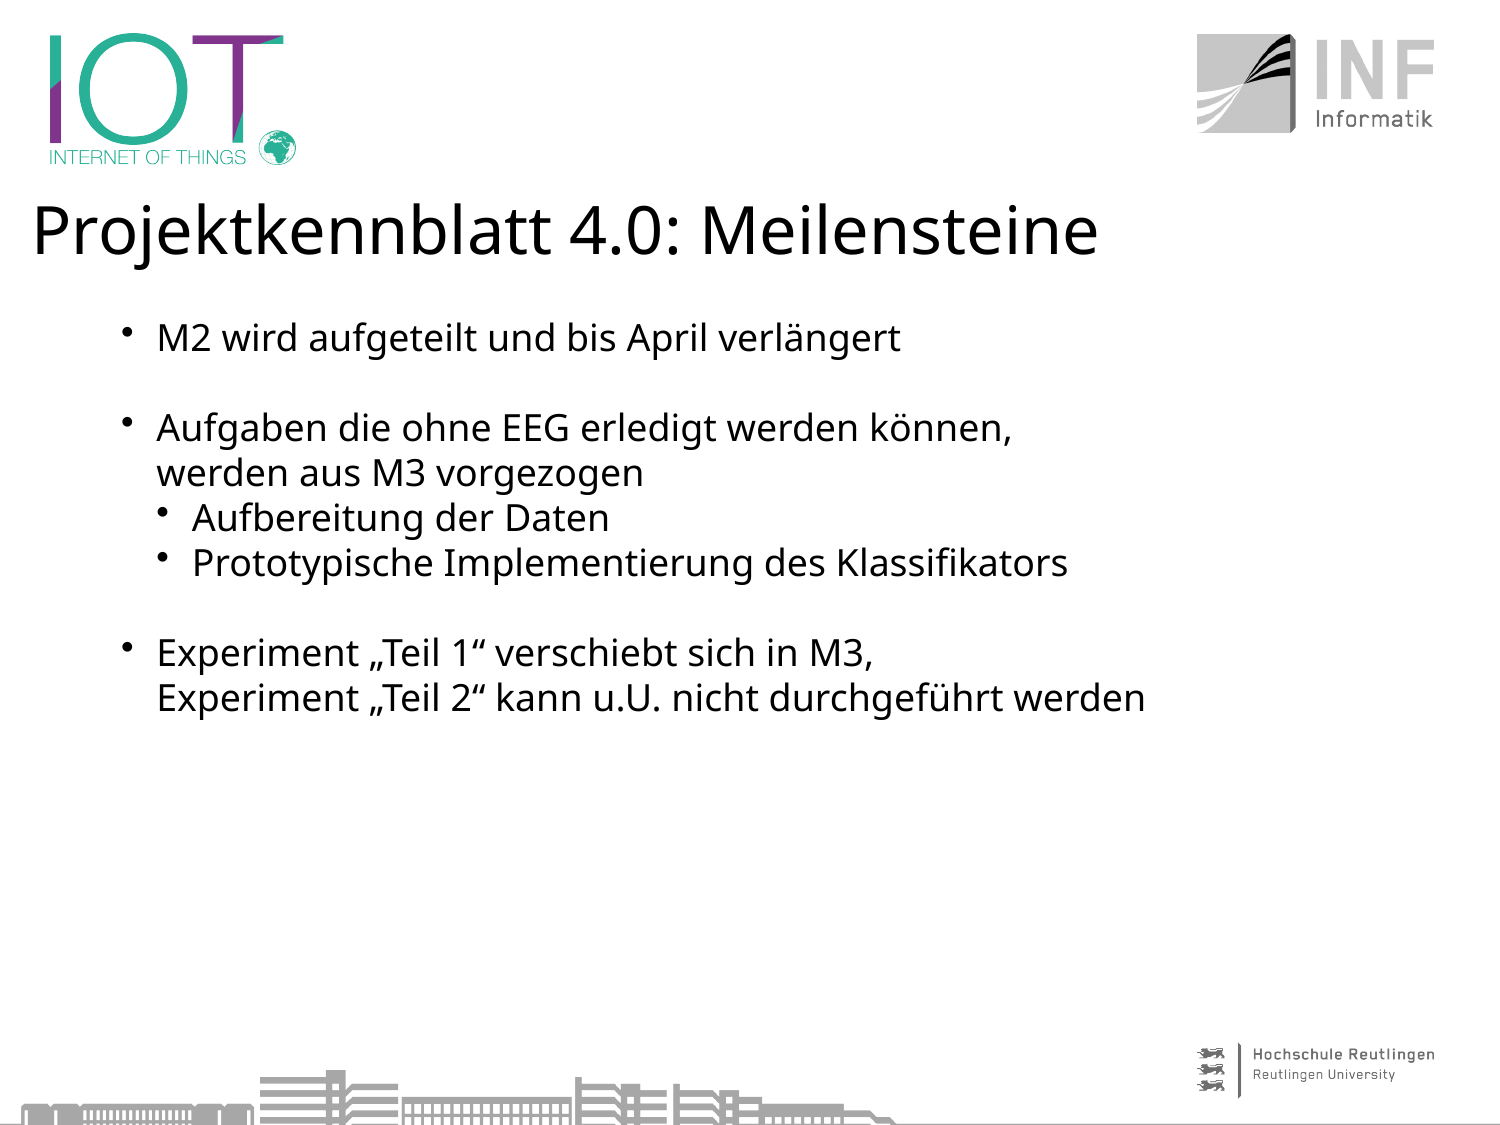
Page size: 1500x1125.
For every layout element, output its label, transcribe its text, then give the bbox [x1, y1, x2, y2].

text_box Projektkennblatt 4.0: Meilensteine [16, 180, 1464, 284]
picture [50, 33, 296, 165]
picture [1197, 34, 1434, 133]
text_box M2 wird aufgeteilt und bis April verlängert Aufgaben die ohne EEG erledigt werden können, werden aus M3 vorgezogen Aufbereitung der Daten Prototypische Implementierung des Klassifikators Experiment „Teil 1“ verschiebt sich in M3, Experiment „Teil 2“ kann u.U. nicht durchgeführt werden [106, 307, 1441, 863]
picture [0, 1042, 1500, 1125]
